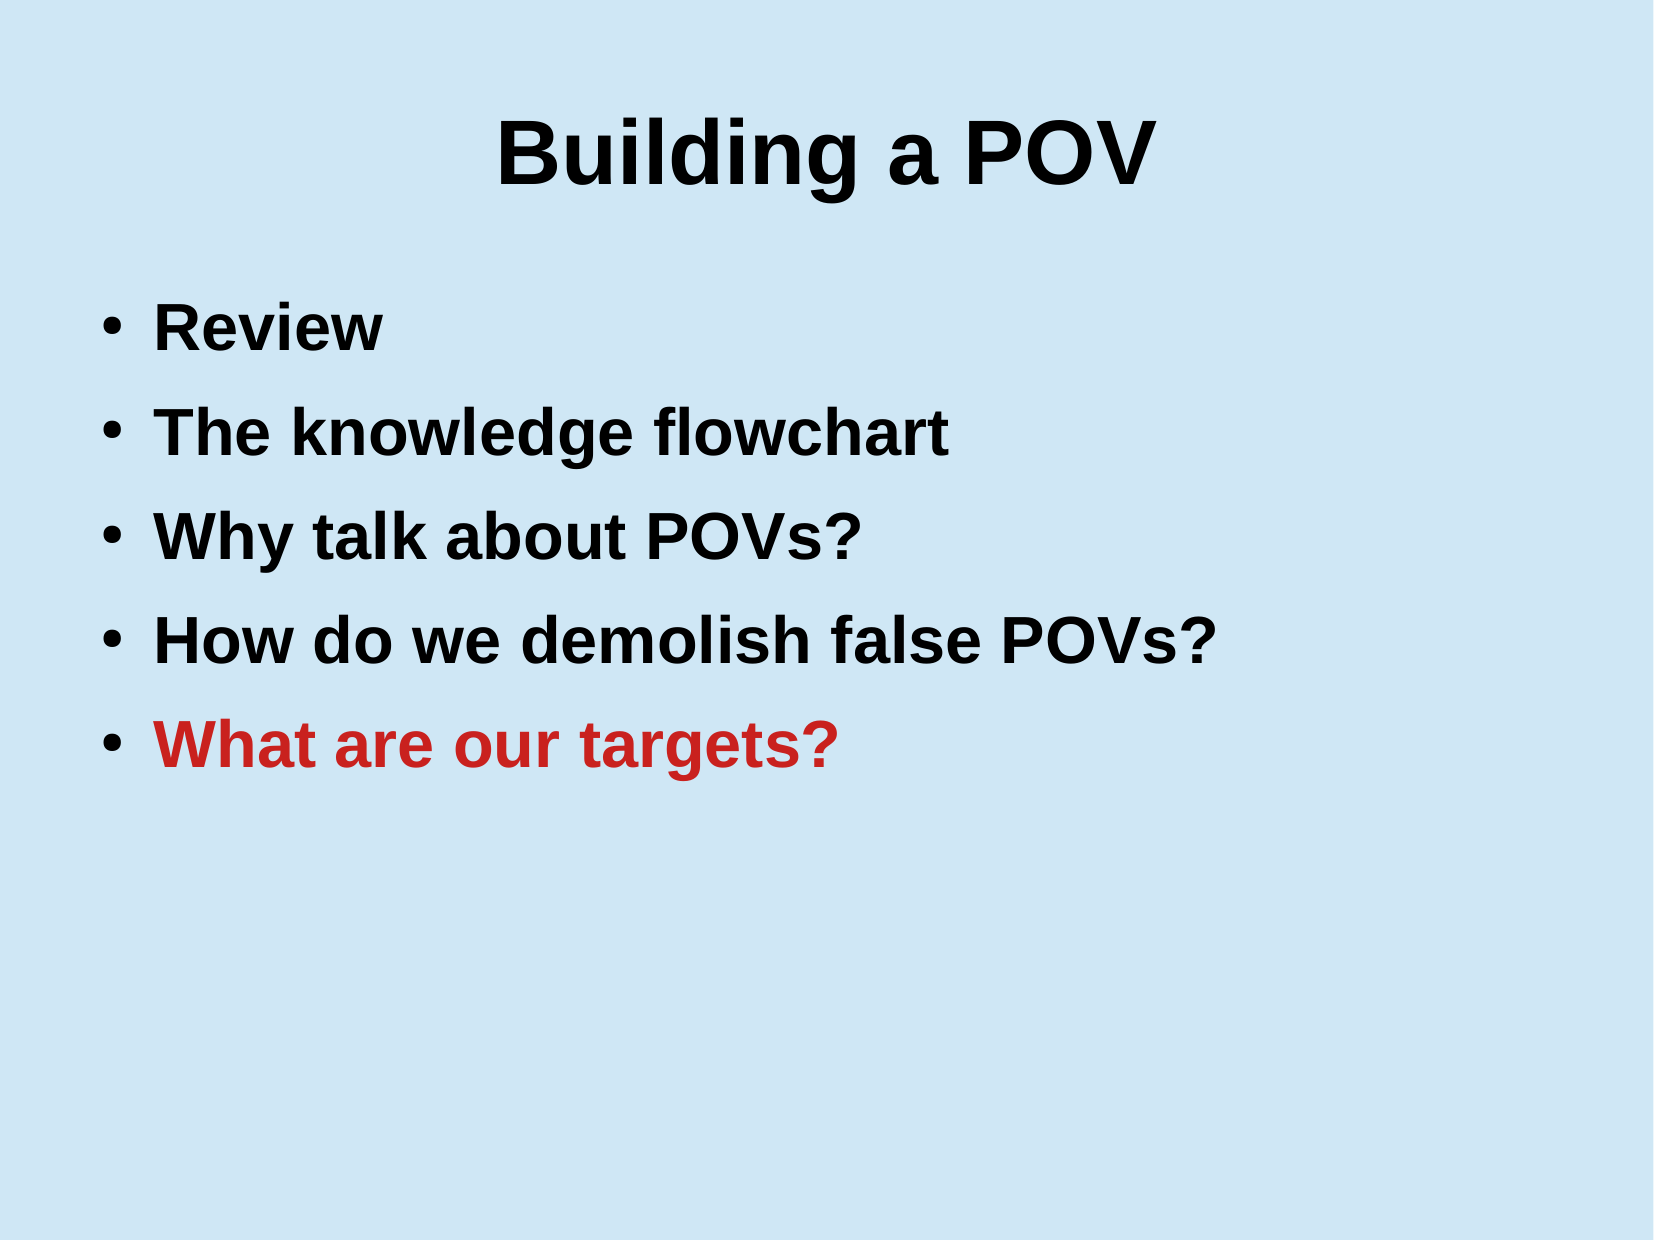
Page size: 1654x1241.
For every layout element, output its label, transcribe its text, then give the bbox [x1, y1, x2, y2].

list Review The knowledge flowchart Why talk about POVs? How do we demolish false POVs? What are our targets? [82, 290, 1571, 1010]
title Building a POV [82, 49, 1571, 257]
